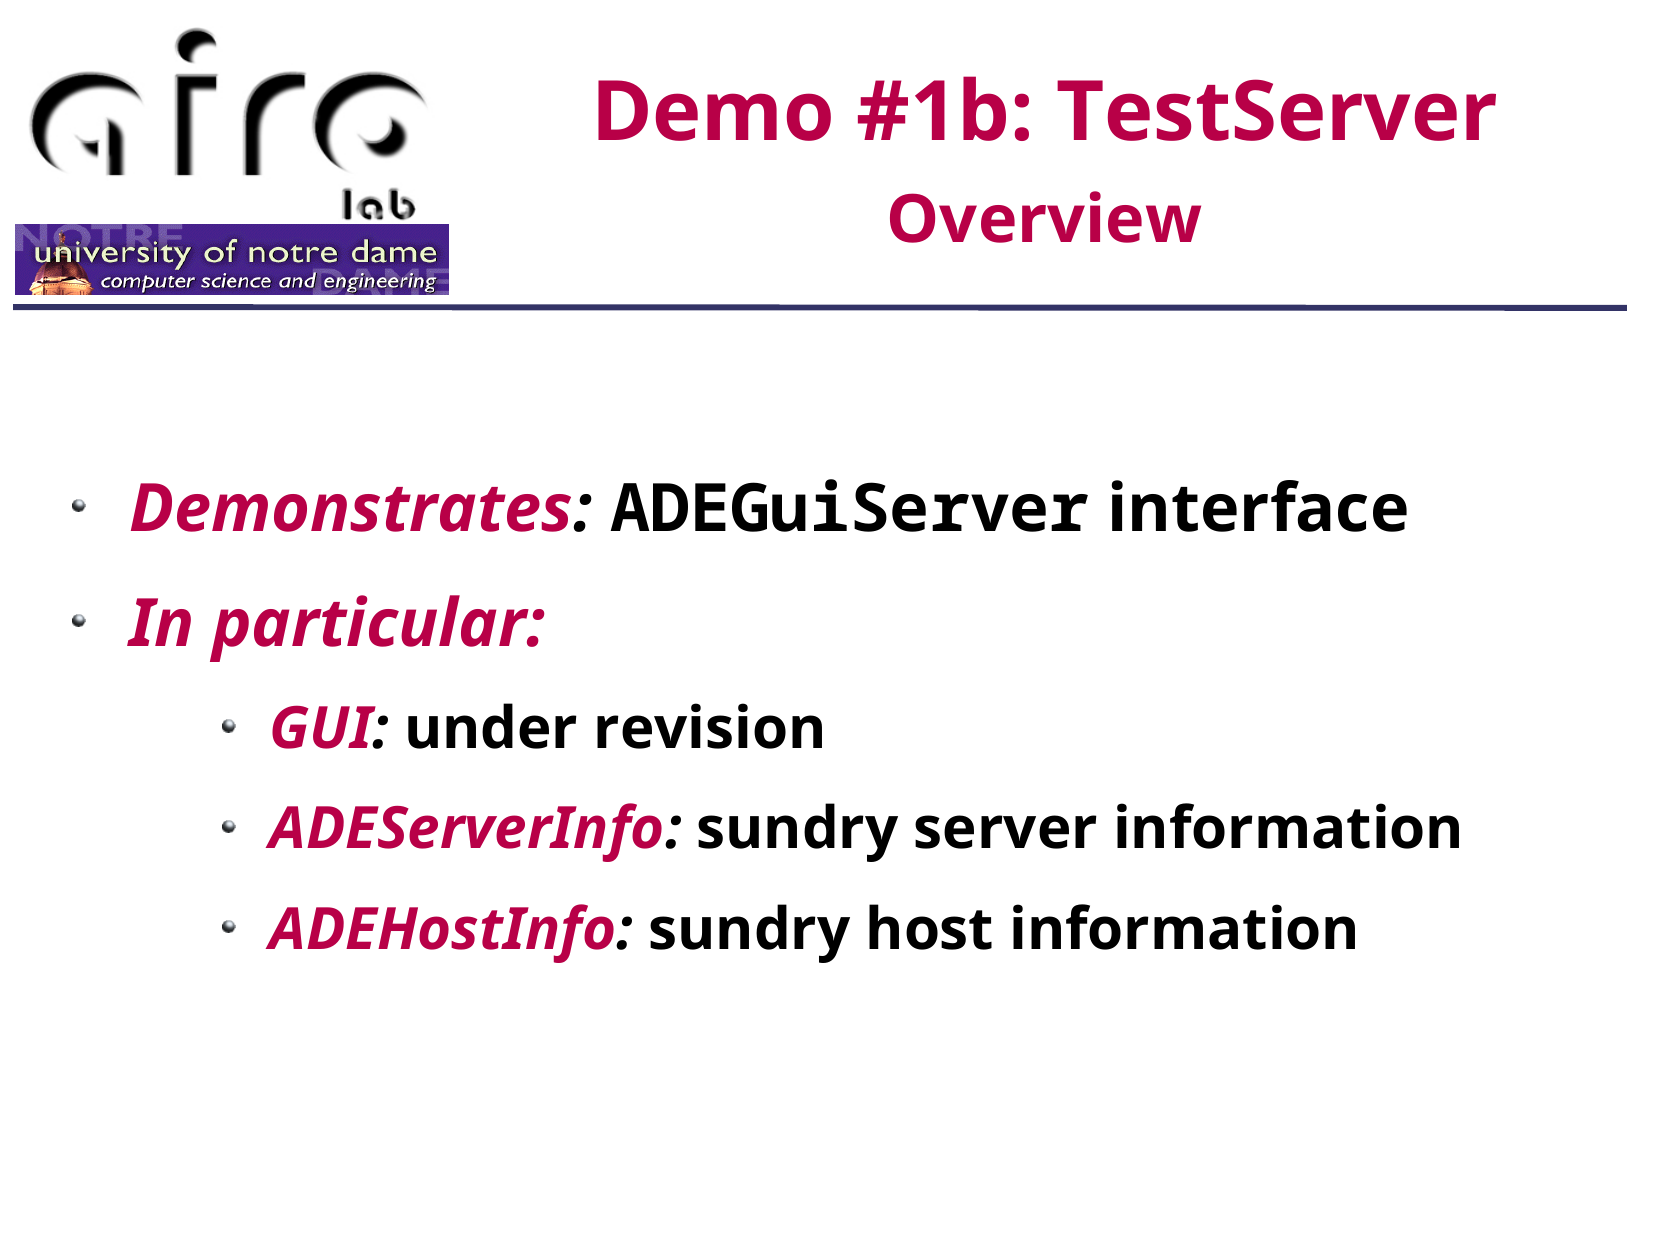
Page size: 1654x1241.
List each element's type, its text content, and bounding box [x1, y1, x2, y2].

picture [9, 8, 456, 295]
list Demonstrates: ADEGuiServer interface In particular: GUI: under revision ADEServerInfo: sundry server information ADEHostInfo: sundry host information [72, 453, 1588, 1170]
title Demo #1b: TestServer Overview [461, 23, 1629, 282]
